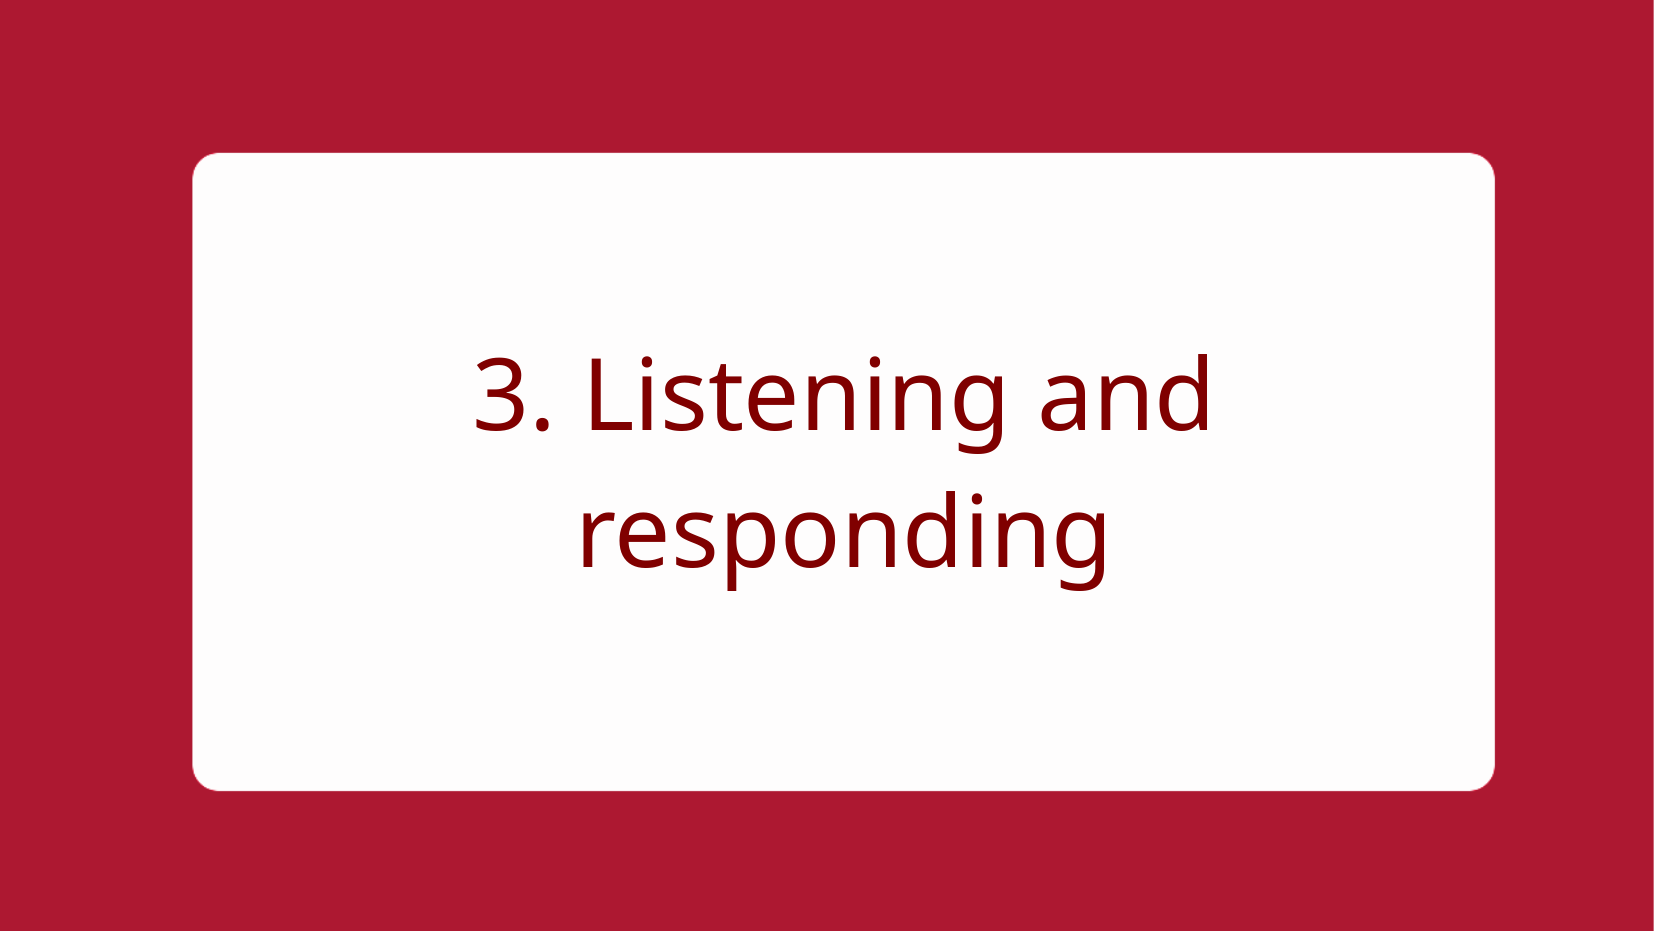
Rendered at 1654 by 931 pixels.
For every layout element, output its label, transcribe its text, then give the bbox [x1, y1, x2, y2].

title 3. Listening and responding [201, 396, 1488, 524]
picture [0, 0, 1654, 931]
